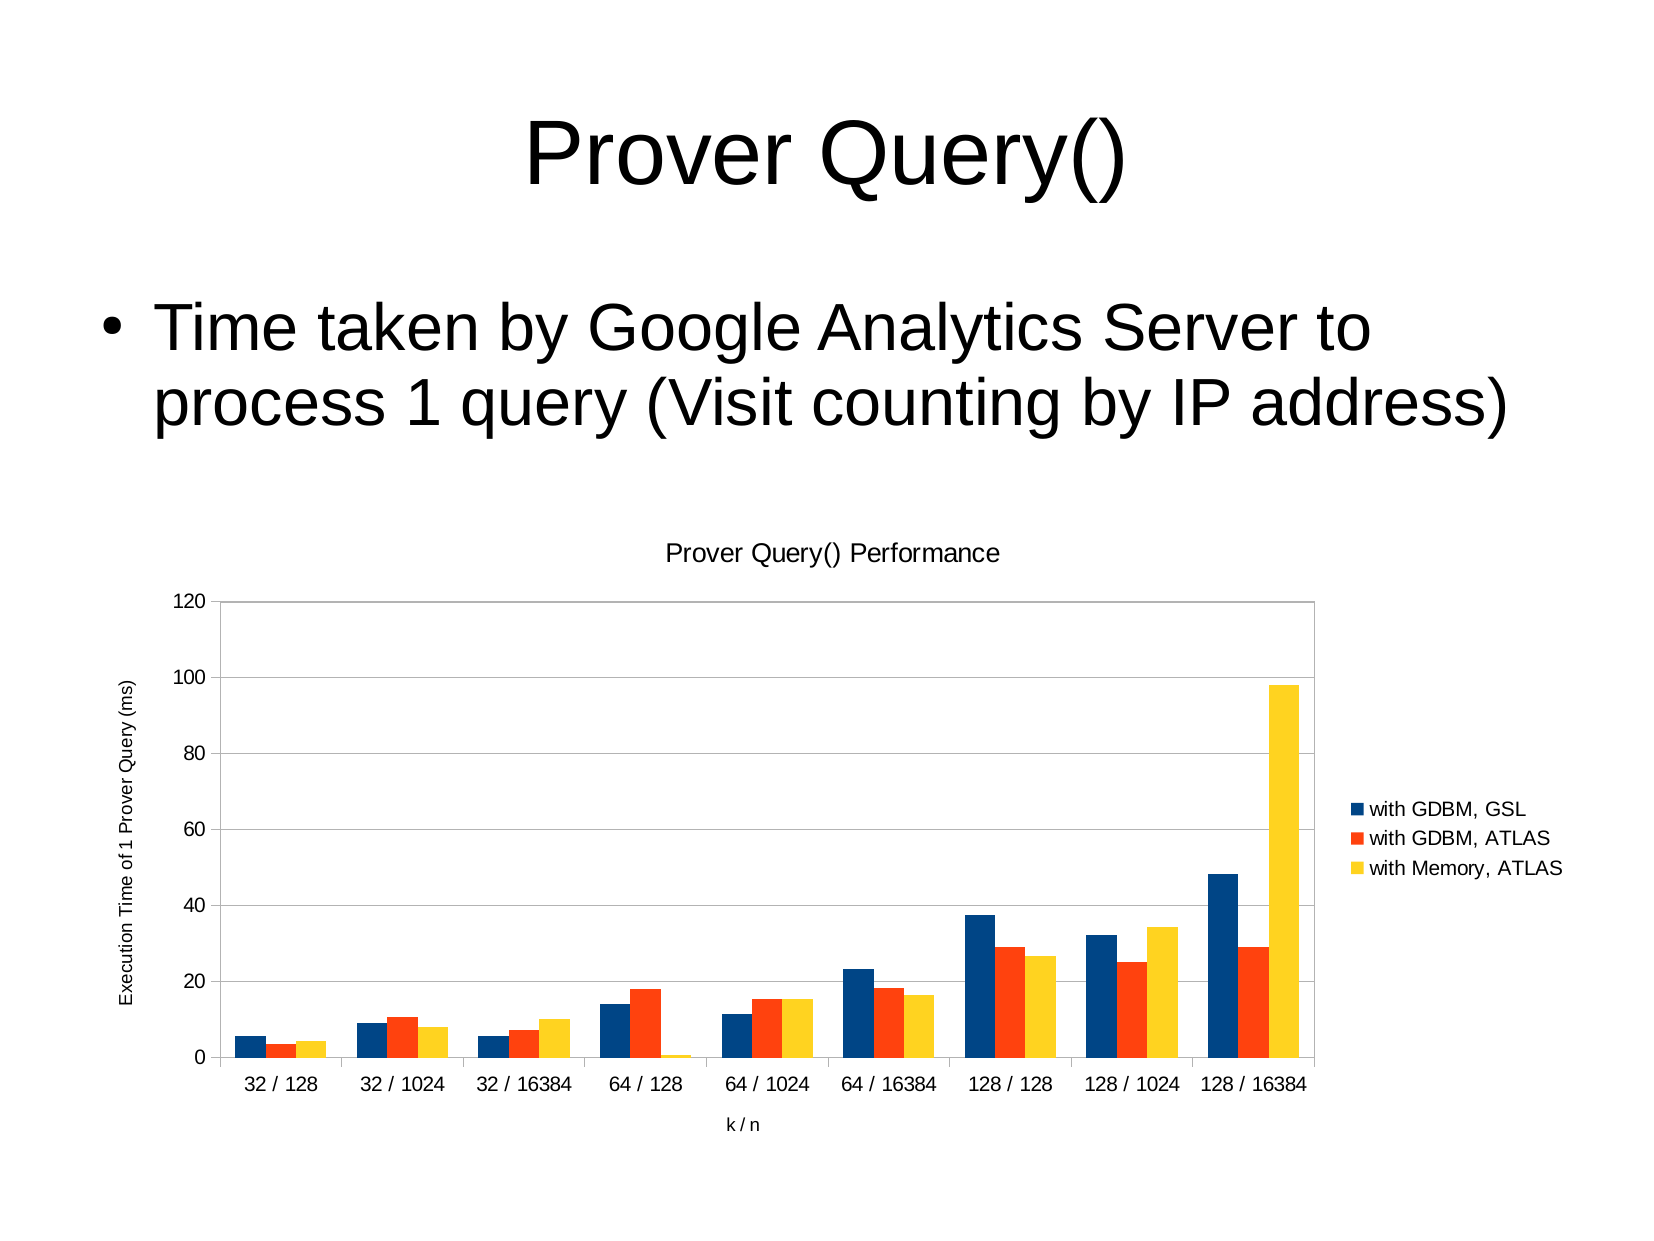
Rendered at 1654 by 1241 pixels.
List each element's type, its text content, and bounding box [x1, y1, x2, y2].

title Prover Query() [82, 49, 1571, 257]
chart [82, 510, 1583, 1167]
list Time taken by Google Analytics Server to process 1 query (Visit counting by IP address) [82, 290, 1538, 510]
